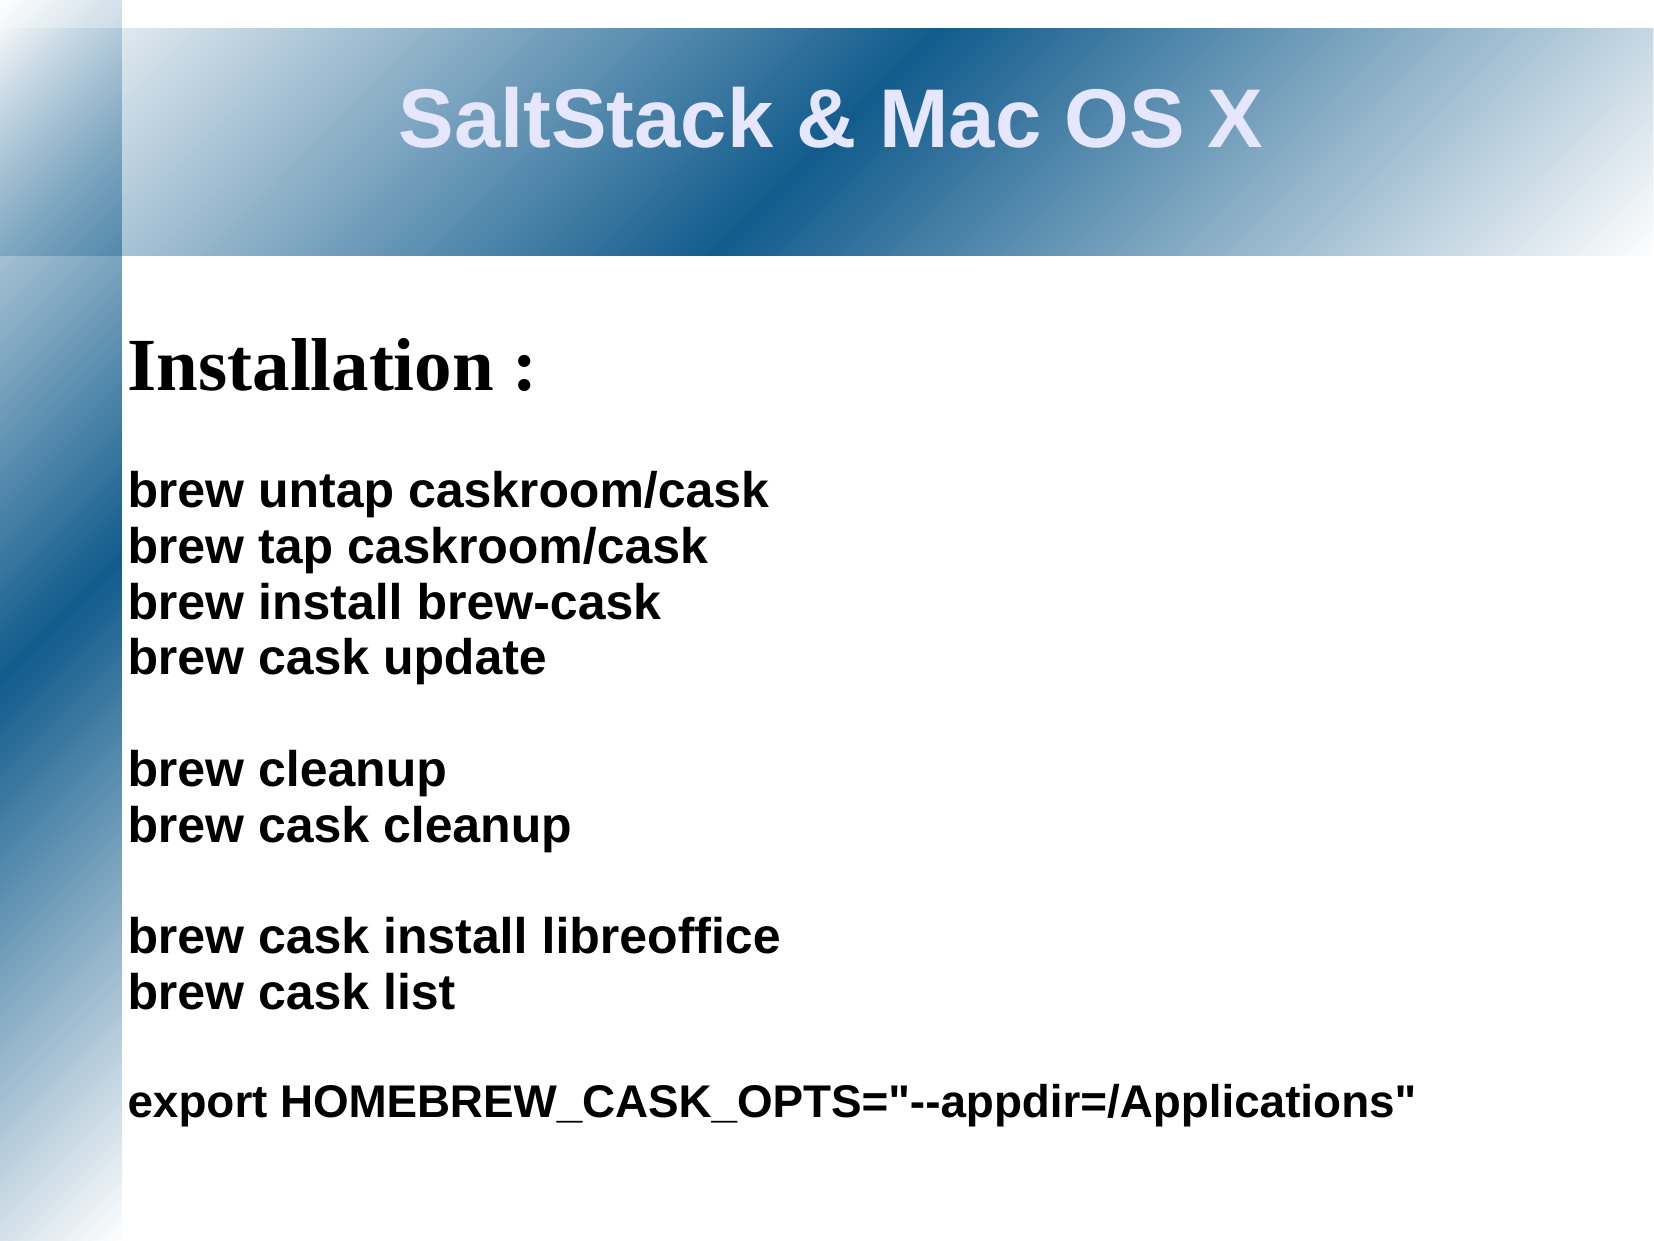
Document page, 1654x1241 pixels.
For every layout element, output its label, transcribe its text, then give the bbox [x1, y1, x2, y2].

subtitle Installation : brew untap caskroom/cask brew tap caskroom/cask brew install brew-cask brew cask update brew cleanup brew cask cleanup brew cask install libreoffice brew cask list export HOMEBREW_CASK_OPTS="--appdir=/Applications" [127, 323, 1603, 1128]
title SaltStack & Mac OS X [125, 71, 1538, 165]
